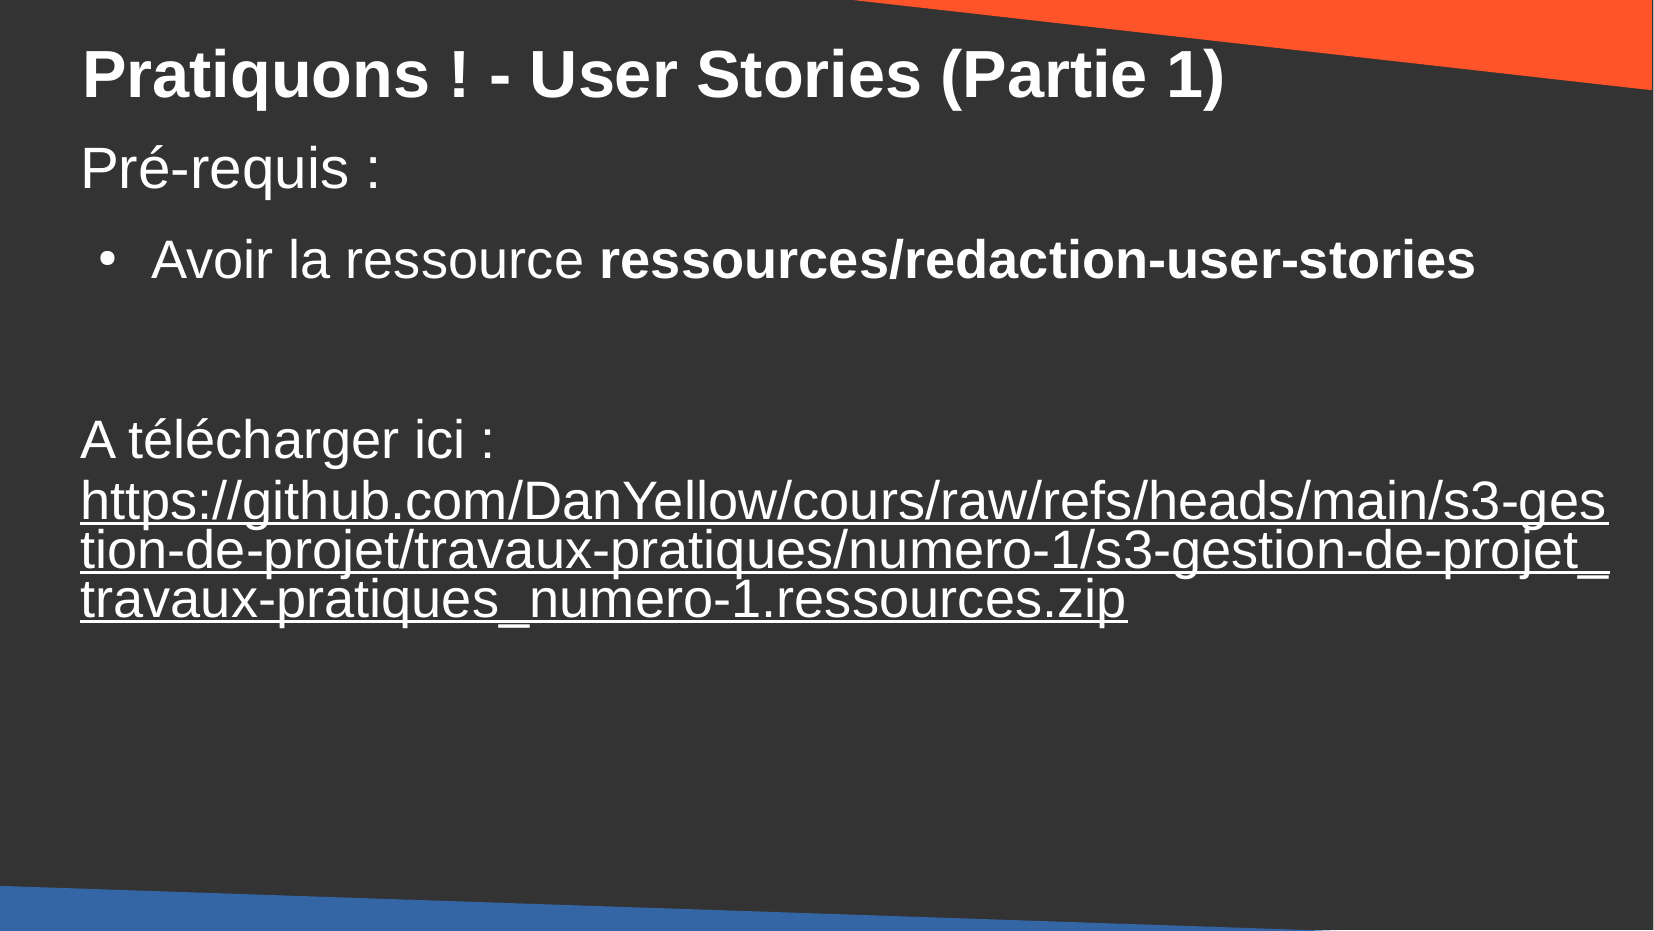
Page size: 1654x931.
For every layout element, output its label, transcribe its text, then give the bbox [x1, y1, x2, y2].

title Pratiquons ! - User Stories (Partie 1) [82, 37, 1571, 114]
text_box [0, 885, 1337, 931]
text_box [852, 0, 1652, 91]
list Pré-requis : Avoir la ressource ressources/redaction-user-stories A télécharger ici :https://github.com/DanYellow/cours/raw/refs/heads/main/s3-gestion-de-projet/travaux-pratiques/numero-1/s3-gestion-de-projet_travaux-pratiques_numero-1.ressources.zip [80, 135, 1620, 721]
